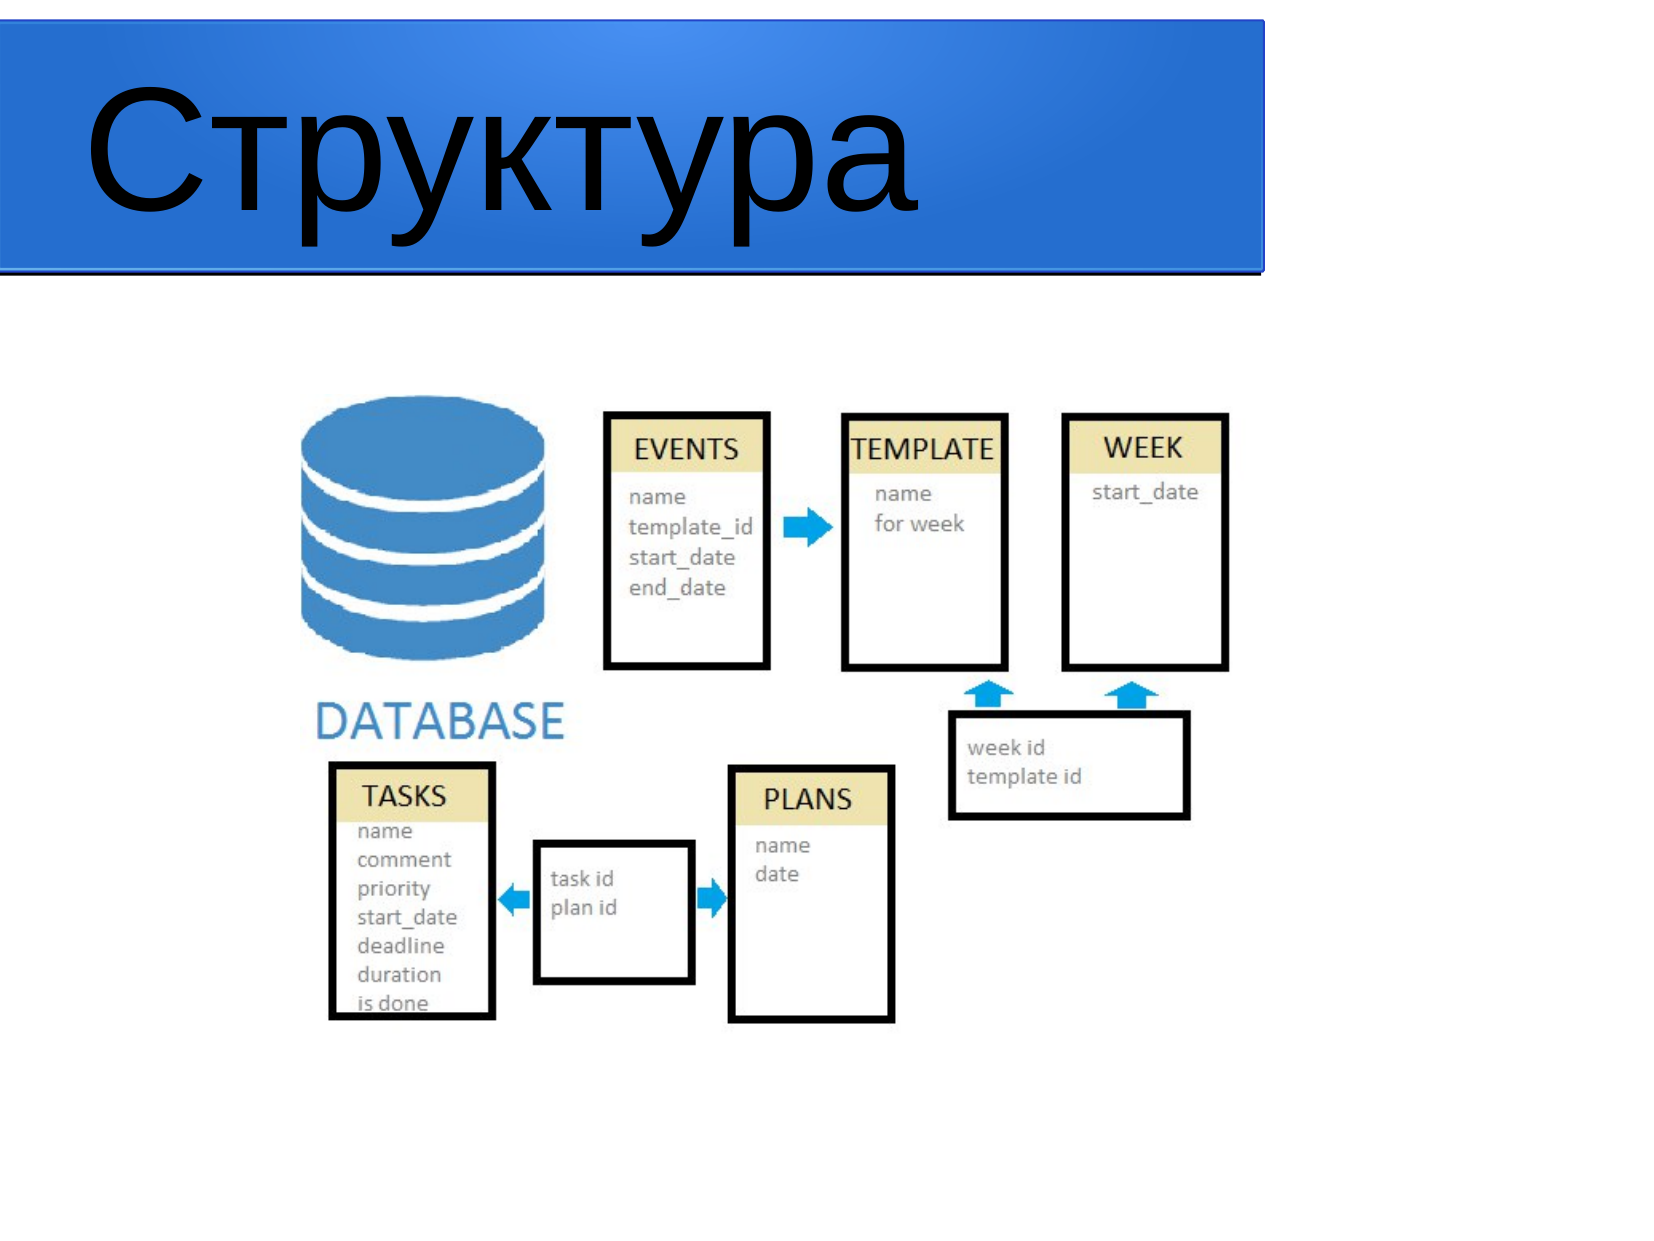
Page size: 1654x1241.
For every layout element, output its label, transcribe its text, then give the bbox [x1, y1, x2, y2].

picture [300, 394, 1263, 1036]
title Структура [82, 47, 1235, 252]
